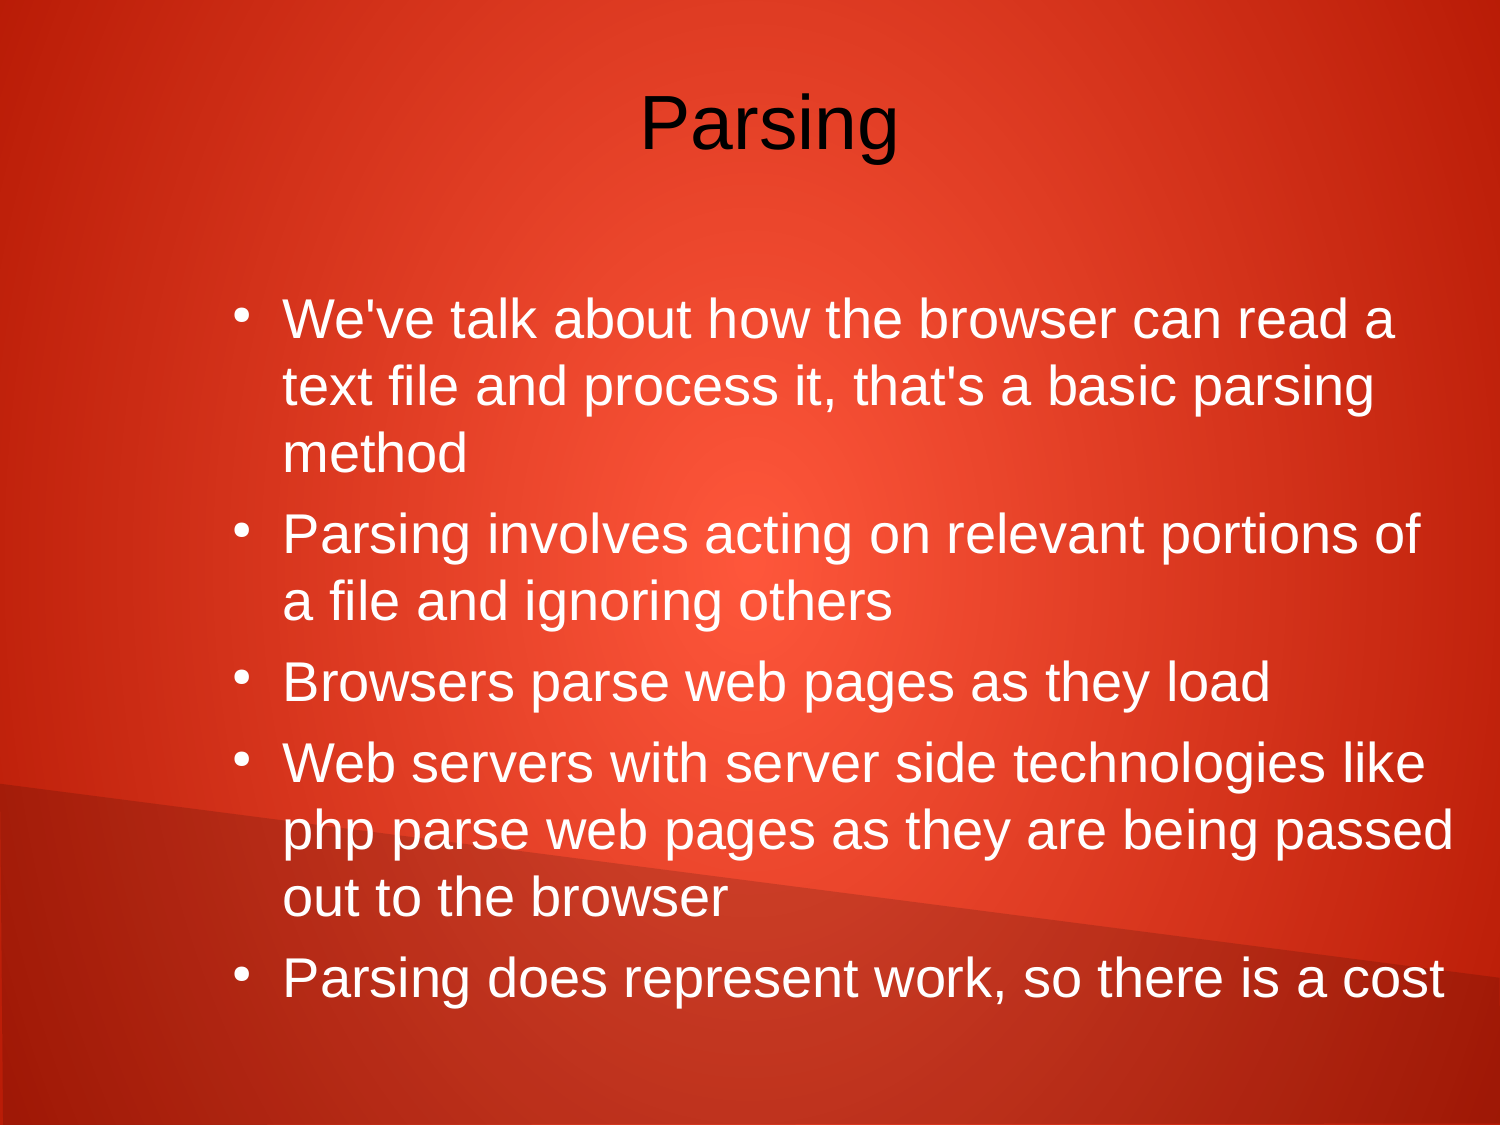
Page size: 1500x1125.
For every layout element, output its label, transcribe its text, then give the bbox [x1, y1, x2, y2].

list We've talk about how the browser can read a text file and process it, that's a basic parsing method Parsing involves acting on relevant portions of a file and ignoring others Browsers parse web pages as they load Web servers with server side technologies like php parse web pages as they are being passed out to the browser Parsing does represent work, so there is a cost [200, 275, 1476, 1026]
title Parsing [24, 24, 1488, 213]
